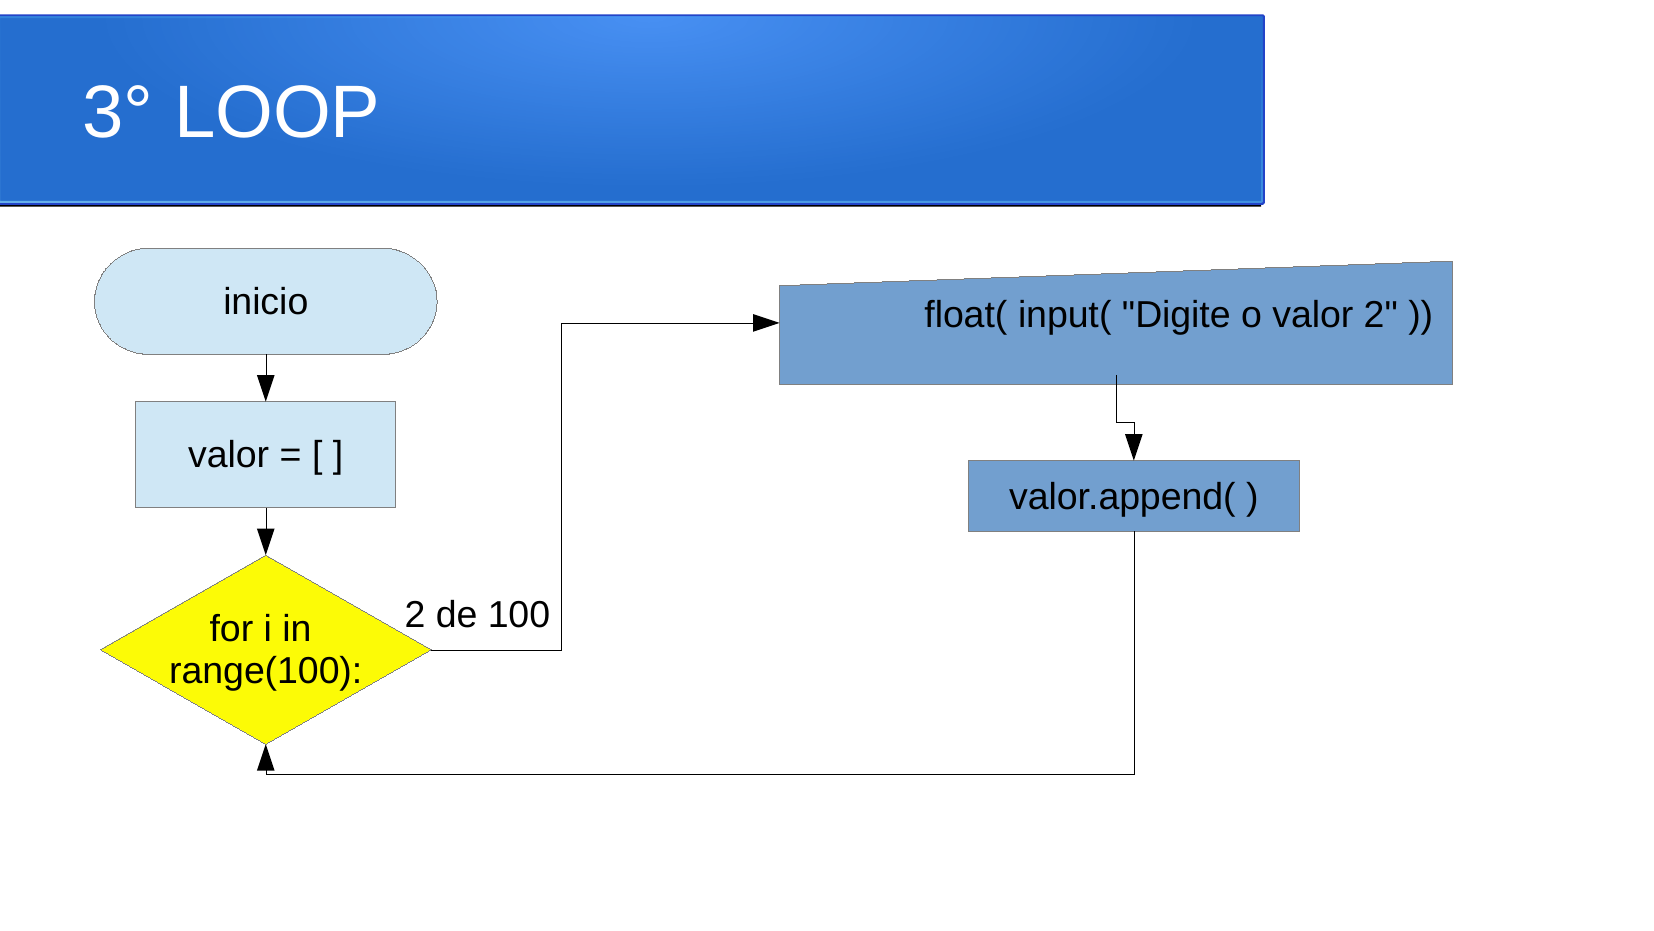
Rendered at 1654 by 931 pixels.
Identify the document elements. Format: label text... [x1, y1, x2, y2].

text_box 2 de 100 [389, 586, 615, 686]
title 3° LOOP [82, 35, 1235, 189]
text_box valor.append( ) [968, 460, 1300, 532]
text_box inicio [94, 248, 438, 355]
text_box for i in range(100): [100, 555, 432, 745]
text_box valor = [ ] [135, 401, 396, 508]
text_box float( input( "Digite o valor 2" )) [779, 261, 1453, 385]
